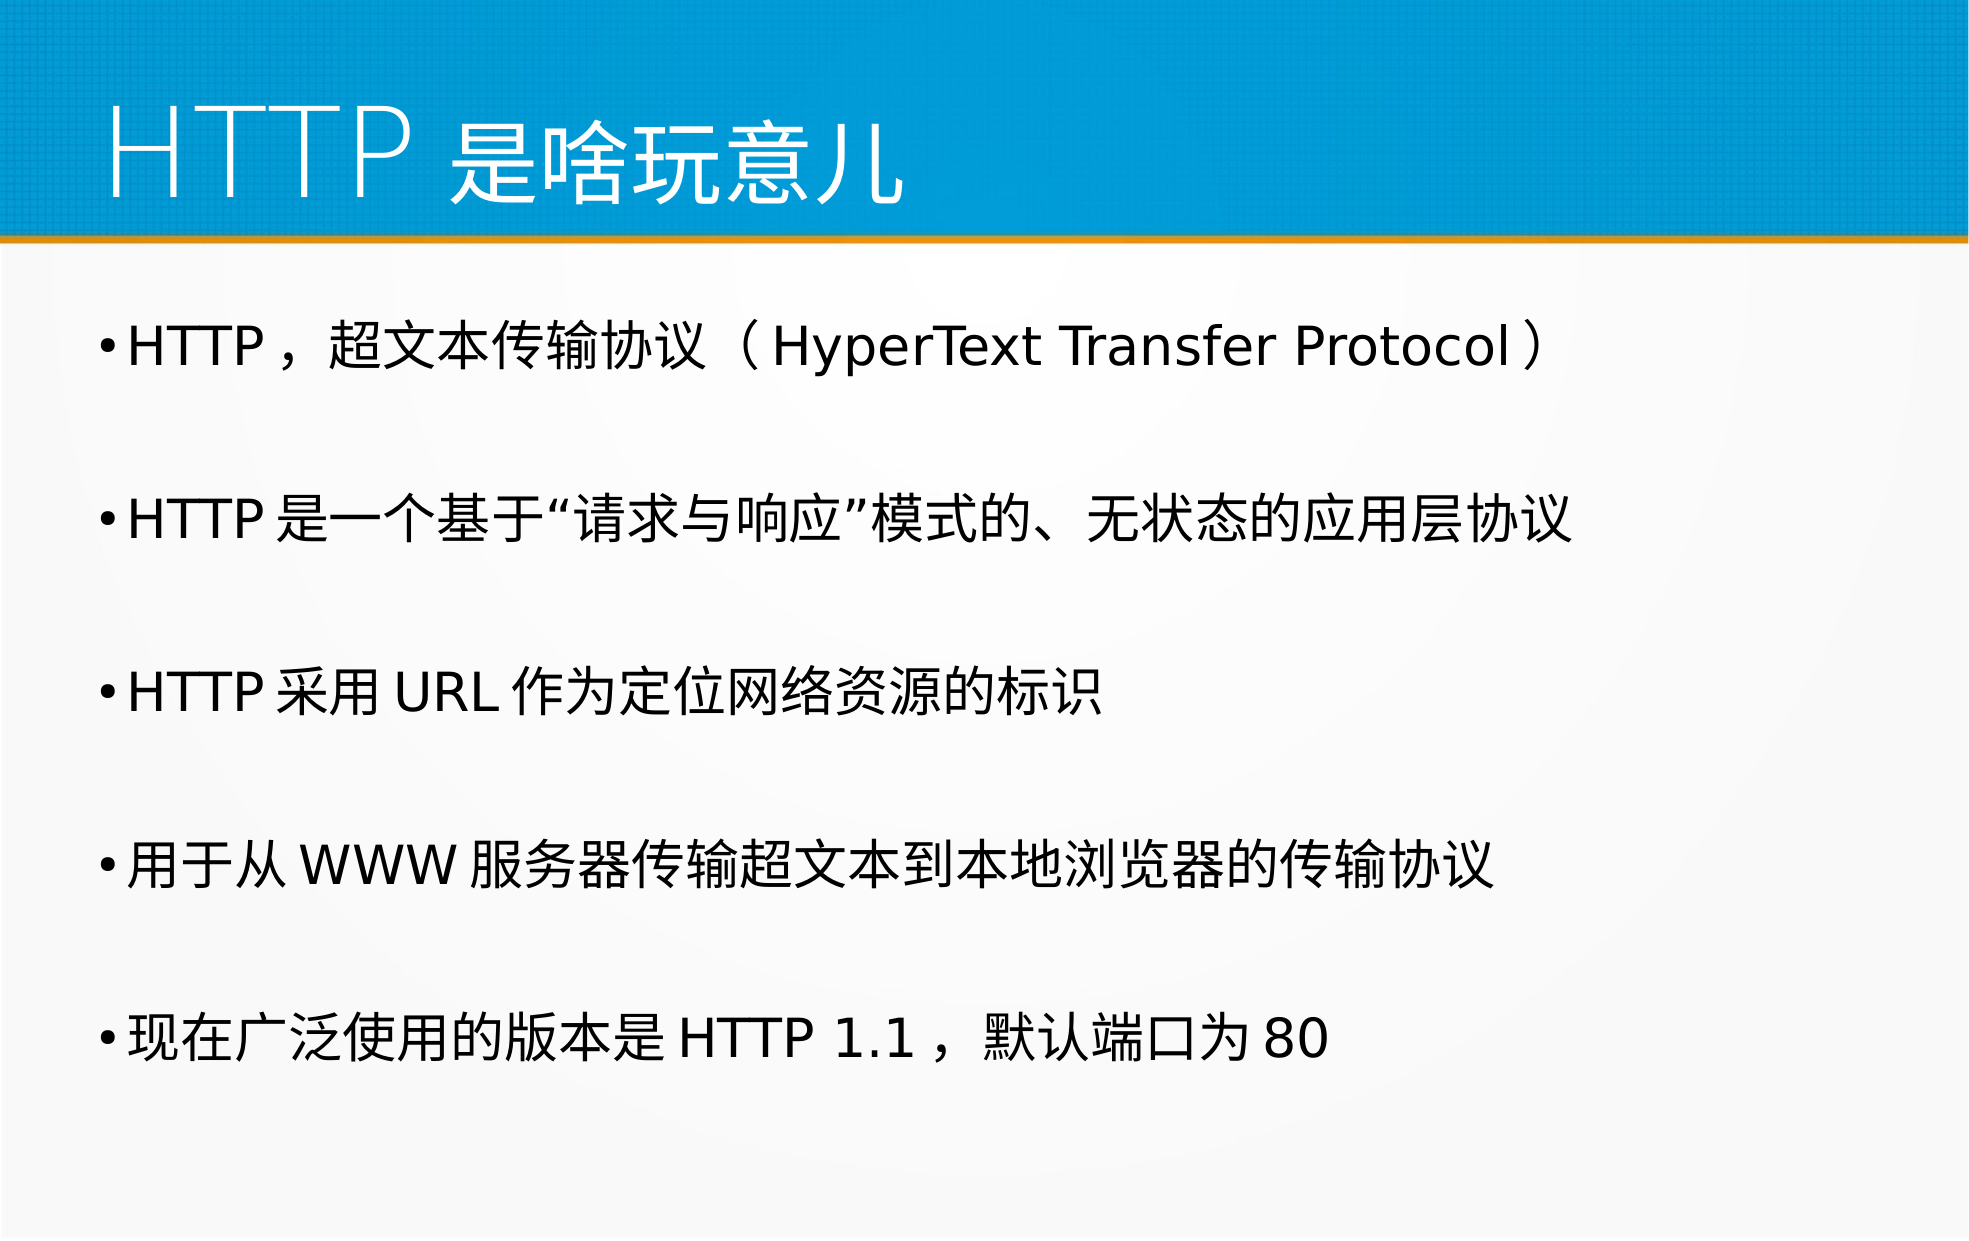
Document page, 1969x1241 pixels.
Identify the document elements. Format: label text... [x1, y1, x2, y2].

title HTTP是啥玩意儿 [98, 19, 1870, 227]
list HTTP，超文本传输协议（HyperText Transfer Protocol） HTTP是一个基于“请求与响应”模式的、无状态的应用层协议 HTTP采用URL作为定位网络资源的标识 用于从WWW服务器传输超文本到本地浏览器的传输协议 现在广泛使用的版本是HTTP 1.1，默认端口为80 [98, 315, 1861, 1081]
picture [0, 233, 1969, 1241]
